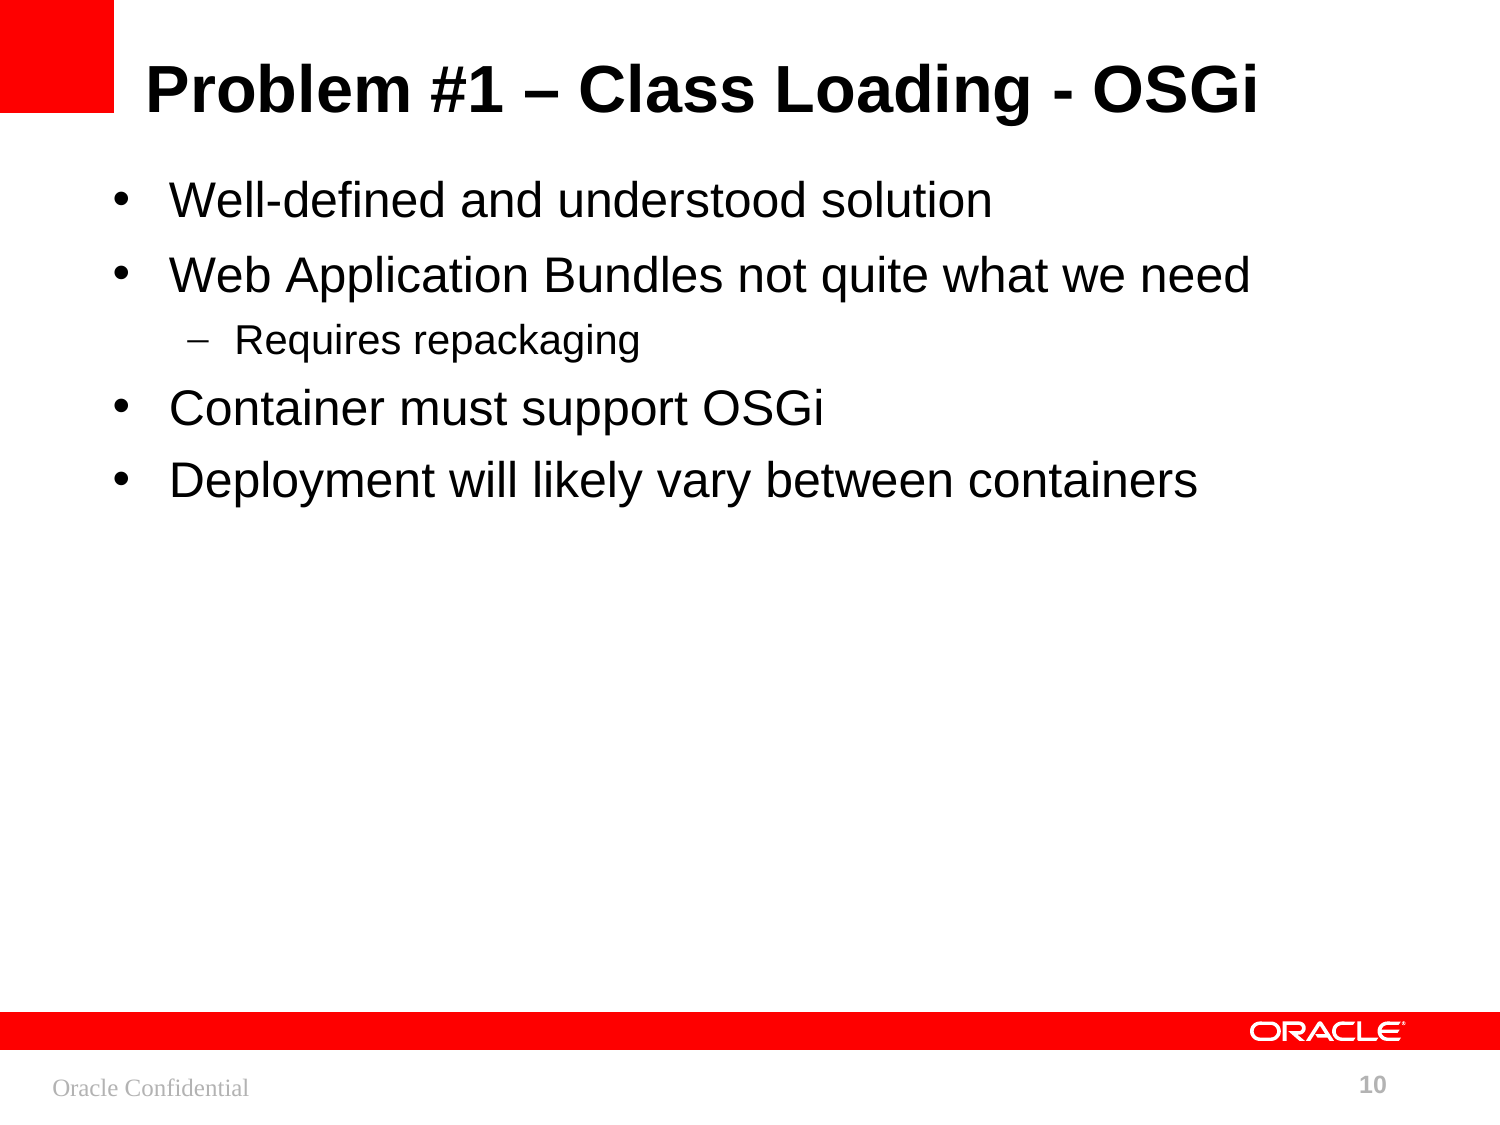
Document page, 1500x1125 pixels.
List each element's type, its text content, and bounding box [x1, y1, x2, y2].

picture [0, 0, 114, 113]
picture [0, 1012, 1500, 1050]
title Problem #1 – Class Loading - OSGi [145, 45, 1390, 167]
list Well-defined and understood solution Web Application Bundles not quite what we need Requires repackaging Container must support OSGi Deployment will likely vary between containers [112, 167, 1430, 881]
